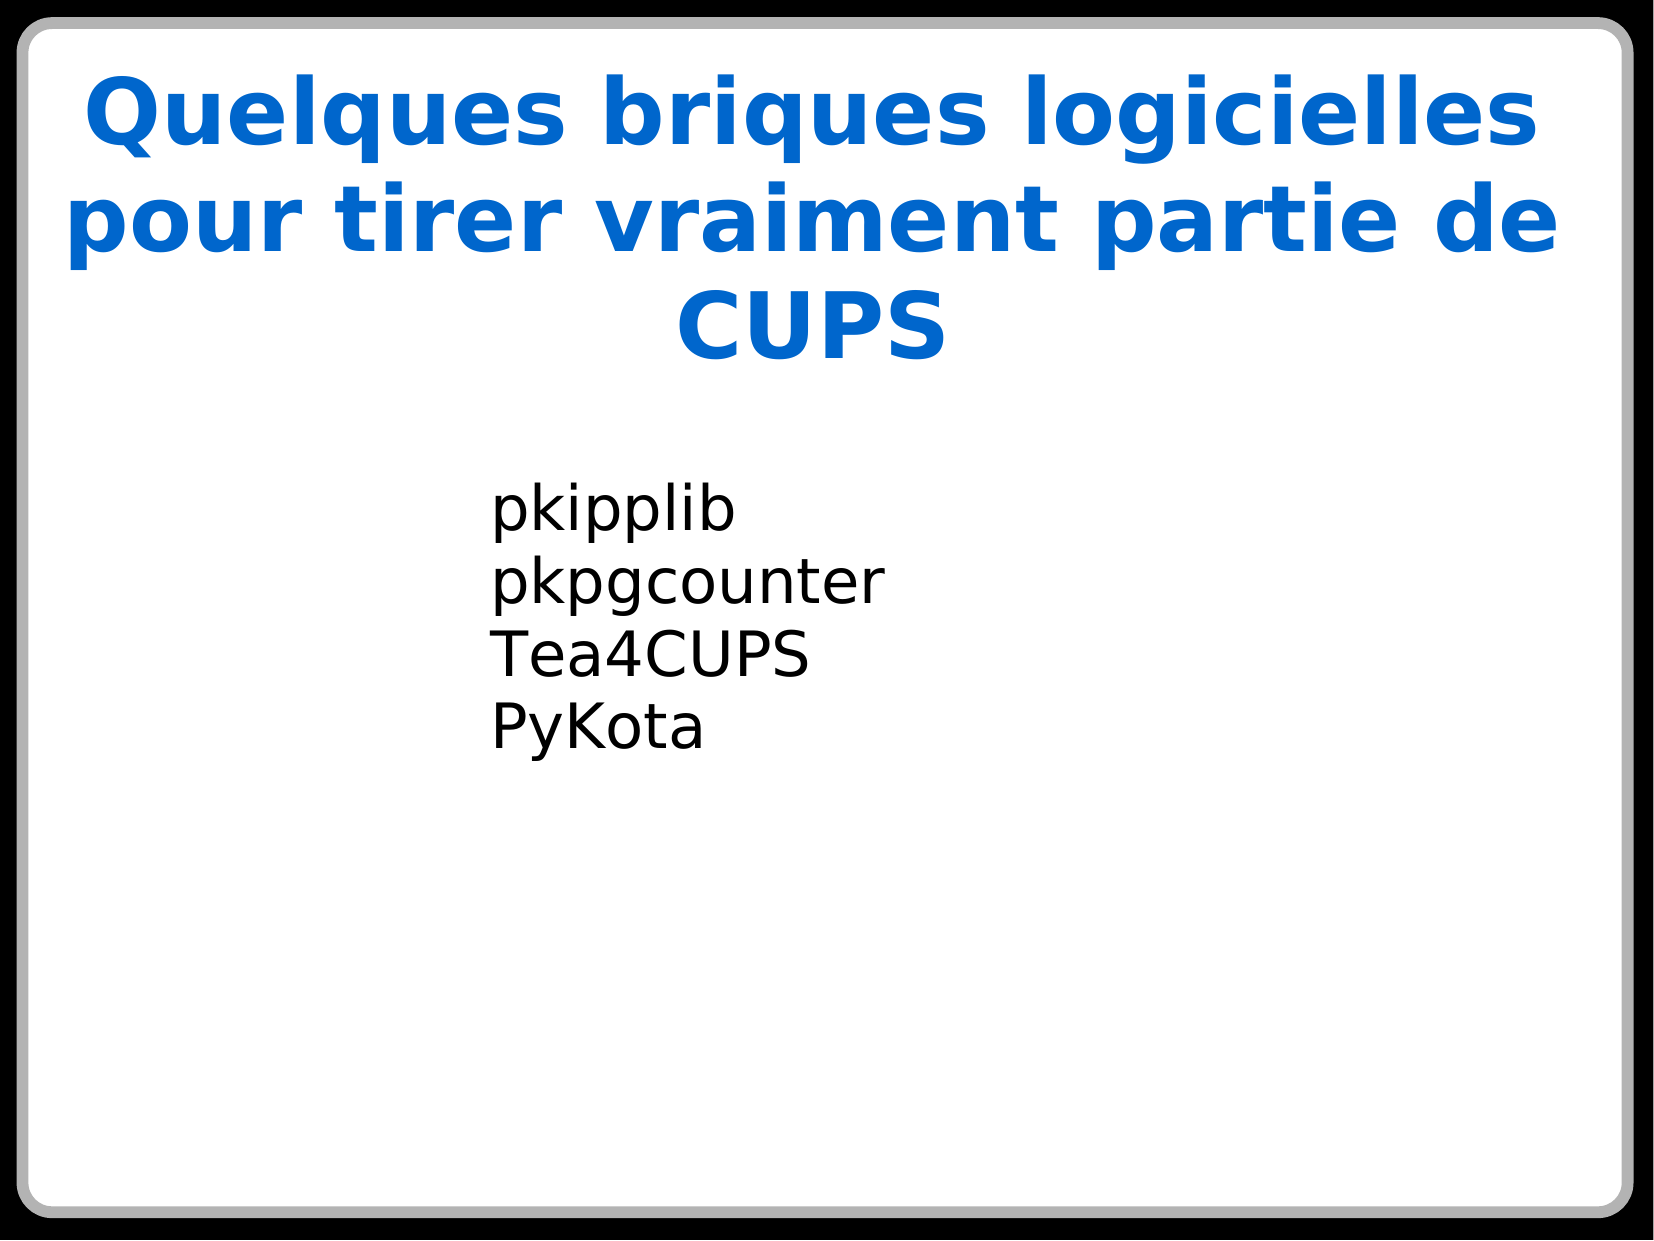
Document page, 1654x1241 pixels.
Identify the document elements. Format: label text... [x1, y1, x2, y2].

title Quelques briques logicielles pour tirer vraiment partie de CUPS [59, 59, 1568, 381]
list pkipplib pkpgcounter Tea4CUPS PyKota [472, 472, 1187, 886]
